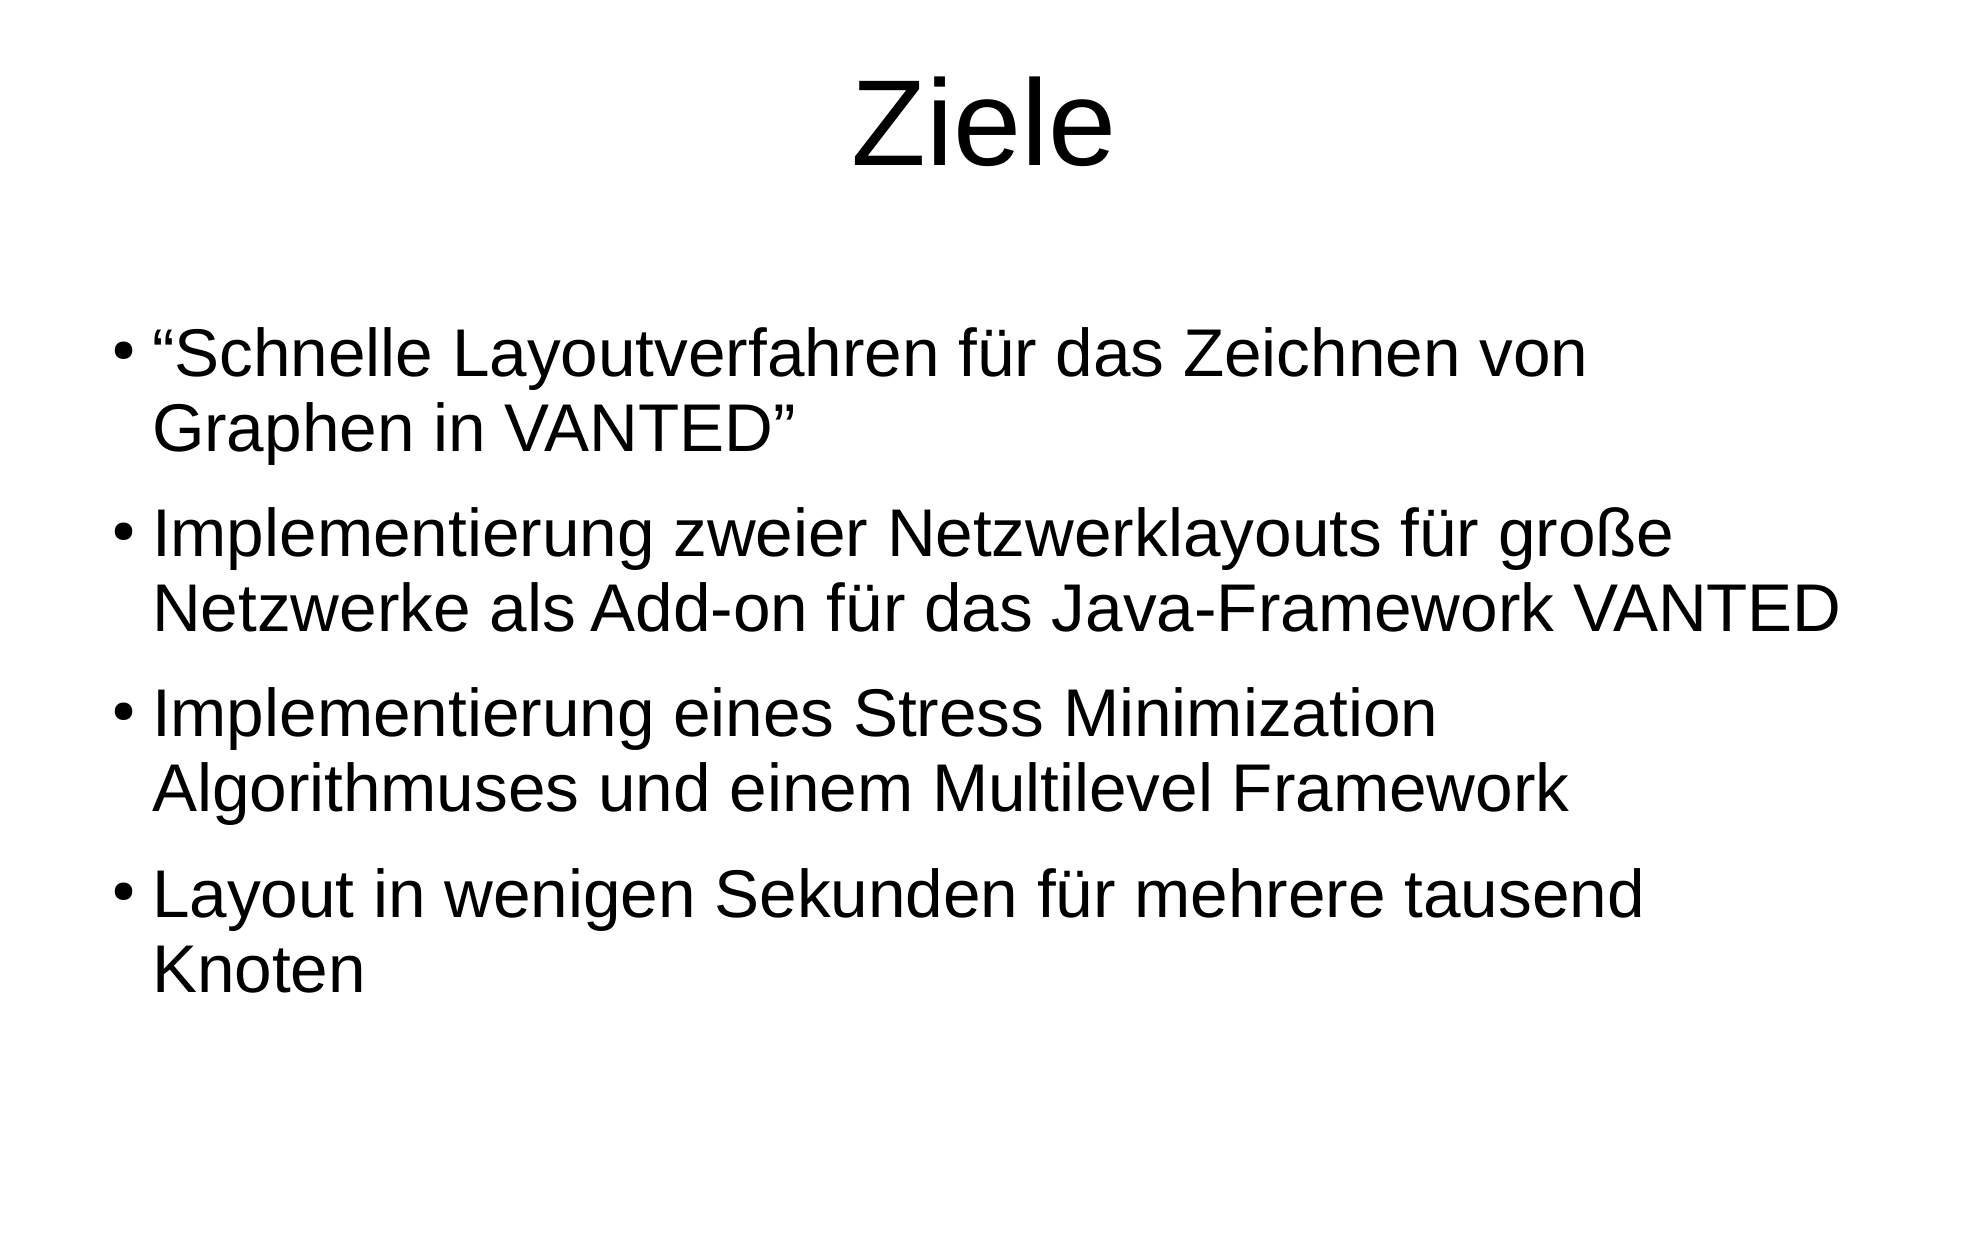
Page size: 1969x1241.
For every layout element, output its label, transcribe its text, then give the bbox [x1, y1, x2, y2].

list “Schnelle Layoutverfahren für das Zeichnen von Graphen in VANTED” Implementierung zweier Netzwerklayouts für große Netzwerke als Add-on für das Java-Framework VANTED Implementierung eines Stress Minimization Algorithmuses und einem Multilevel Framework Layout in wenigen Sekunden für mehrere tausend Knoten [98, 315, 1861, 1081]
title Ziele [98, 25, 1870, 222]
